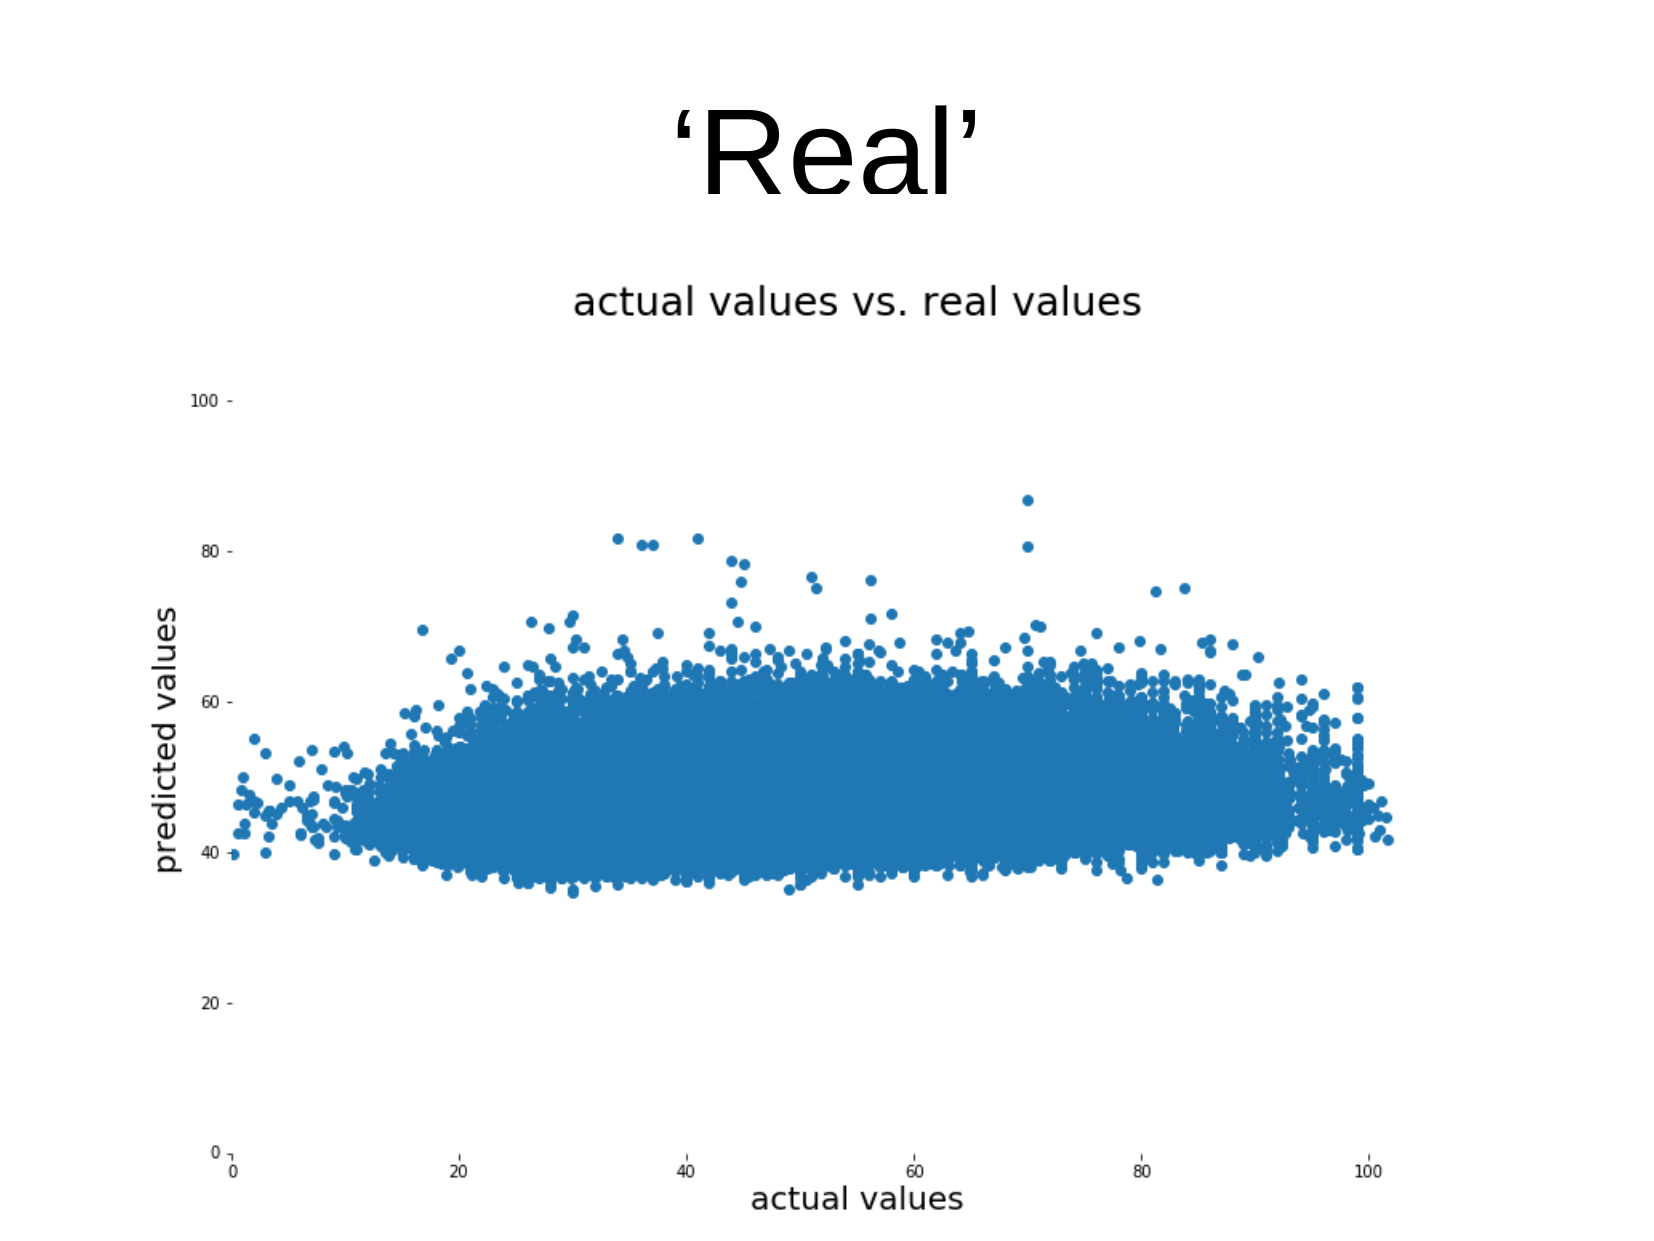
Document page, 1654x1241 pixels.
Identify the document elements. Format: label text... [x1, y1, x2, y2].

title ‘Real’ [82, 49, 1571, 194]
picture [30, 194, 1644, 1241]
